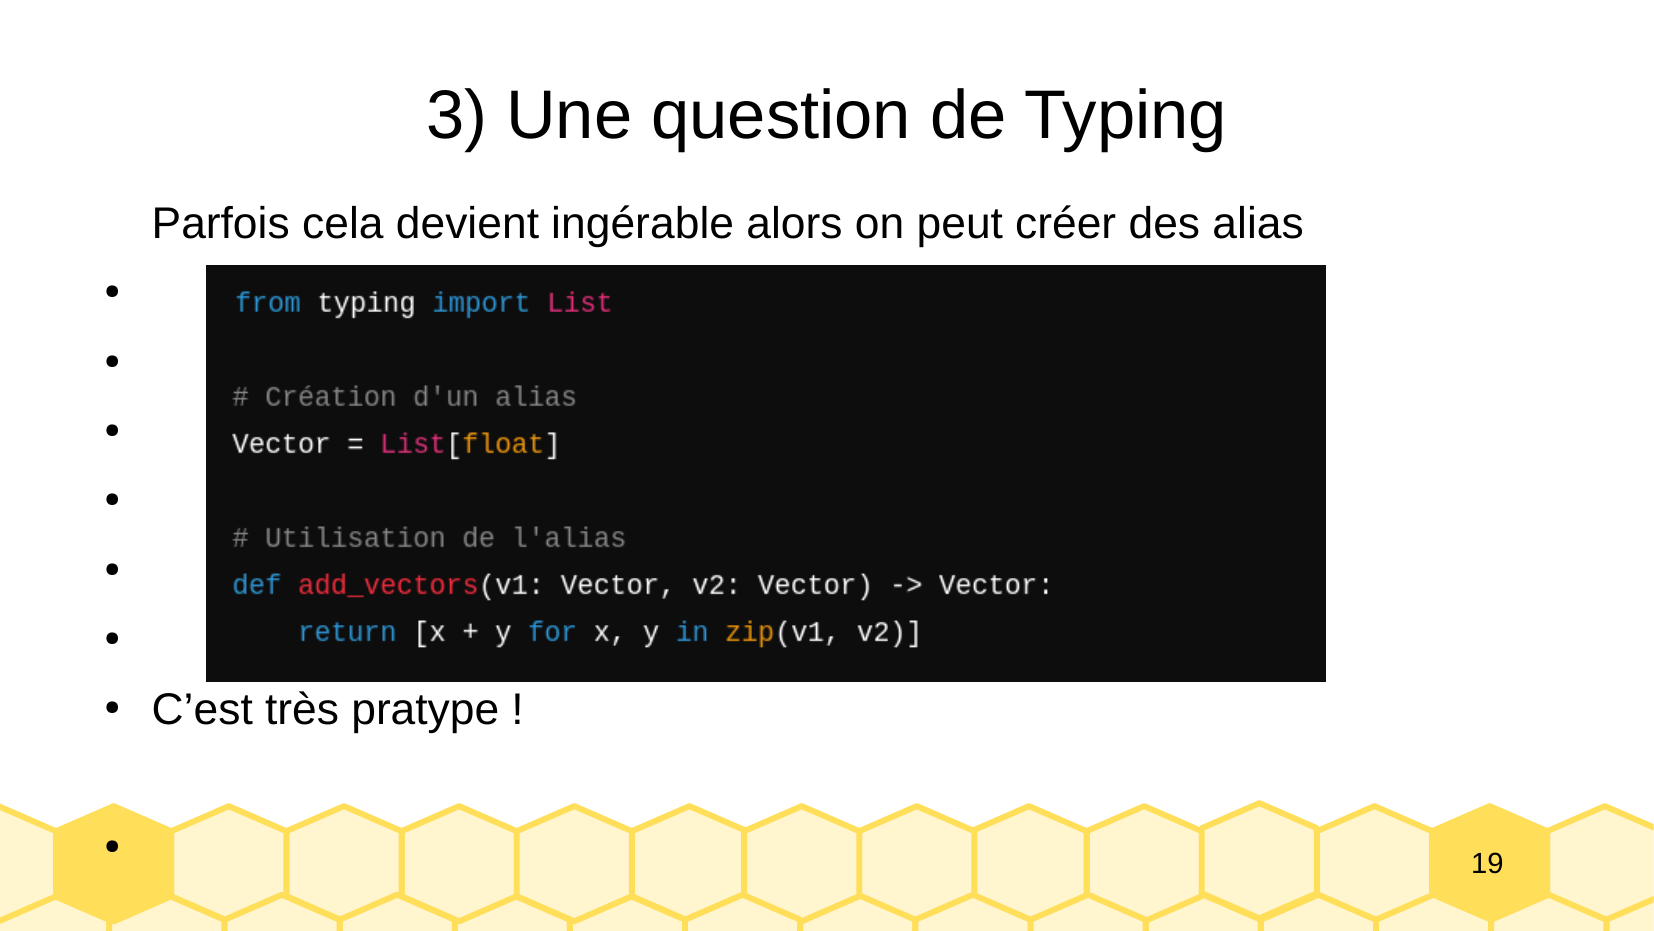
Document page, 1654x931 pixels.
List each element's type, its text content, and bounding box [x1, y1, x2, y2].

title 3) Une question de Typing [82, 37, 1571, 193]
picture [206, 265, 1326, 682]
list Parfois cela devient ingérable alors on peut créer des alias C’est très pratype ! [88, 198, 1577, 739]
